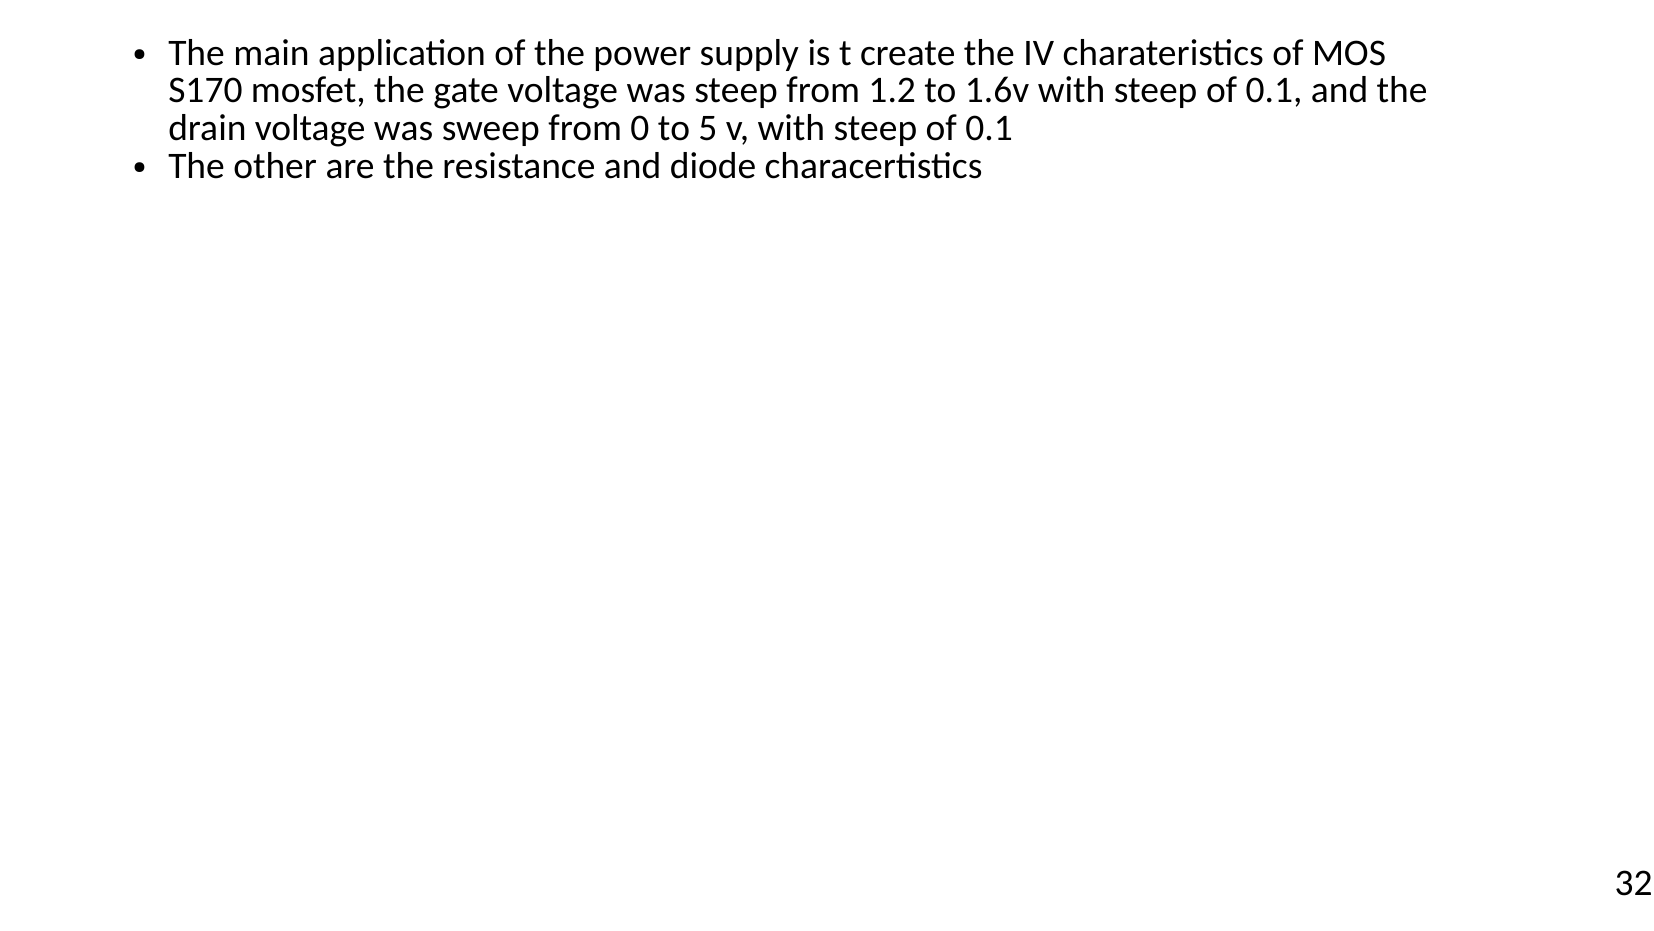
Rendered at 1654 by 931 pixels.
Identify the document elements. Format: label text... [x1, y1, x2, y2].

text_box <number> [1479, 860, 1654, 931]
text_box The main application of the power supply is t create the IV charateristics of MOS S170 mosfet, the gate voltage was steep from 1.2 to 1.6v with steep of 0.1, and the drain voltage was sweep from 0 to 5 v, with steep of 0.1 The other are the resistance and diode characertistics [118, 29, 1447, 196]
